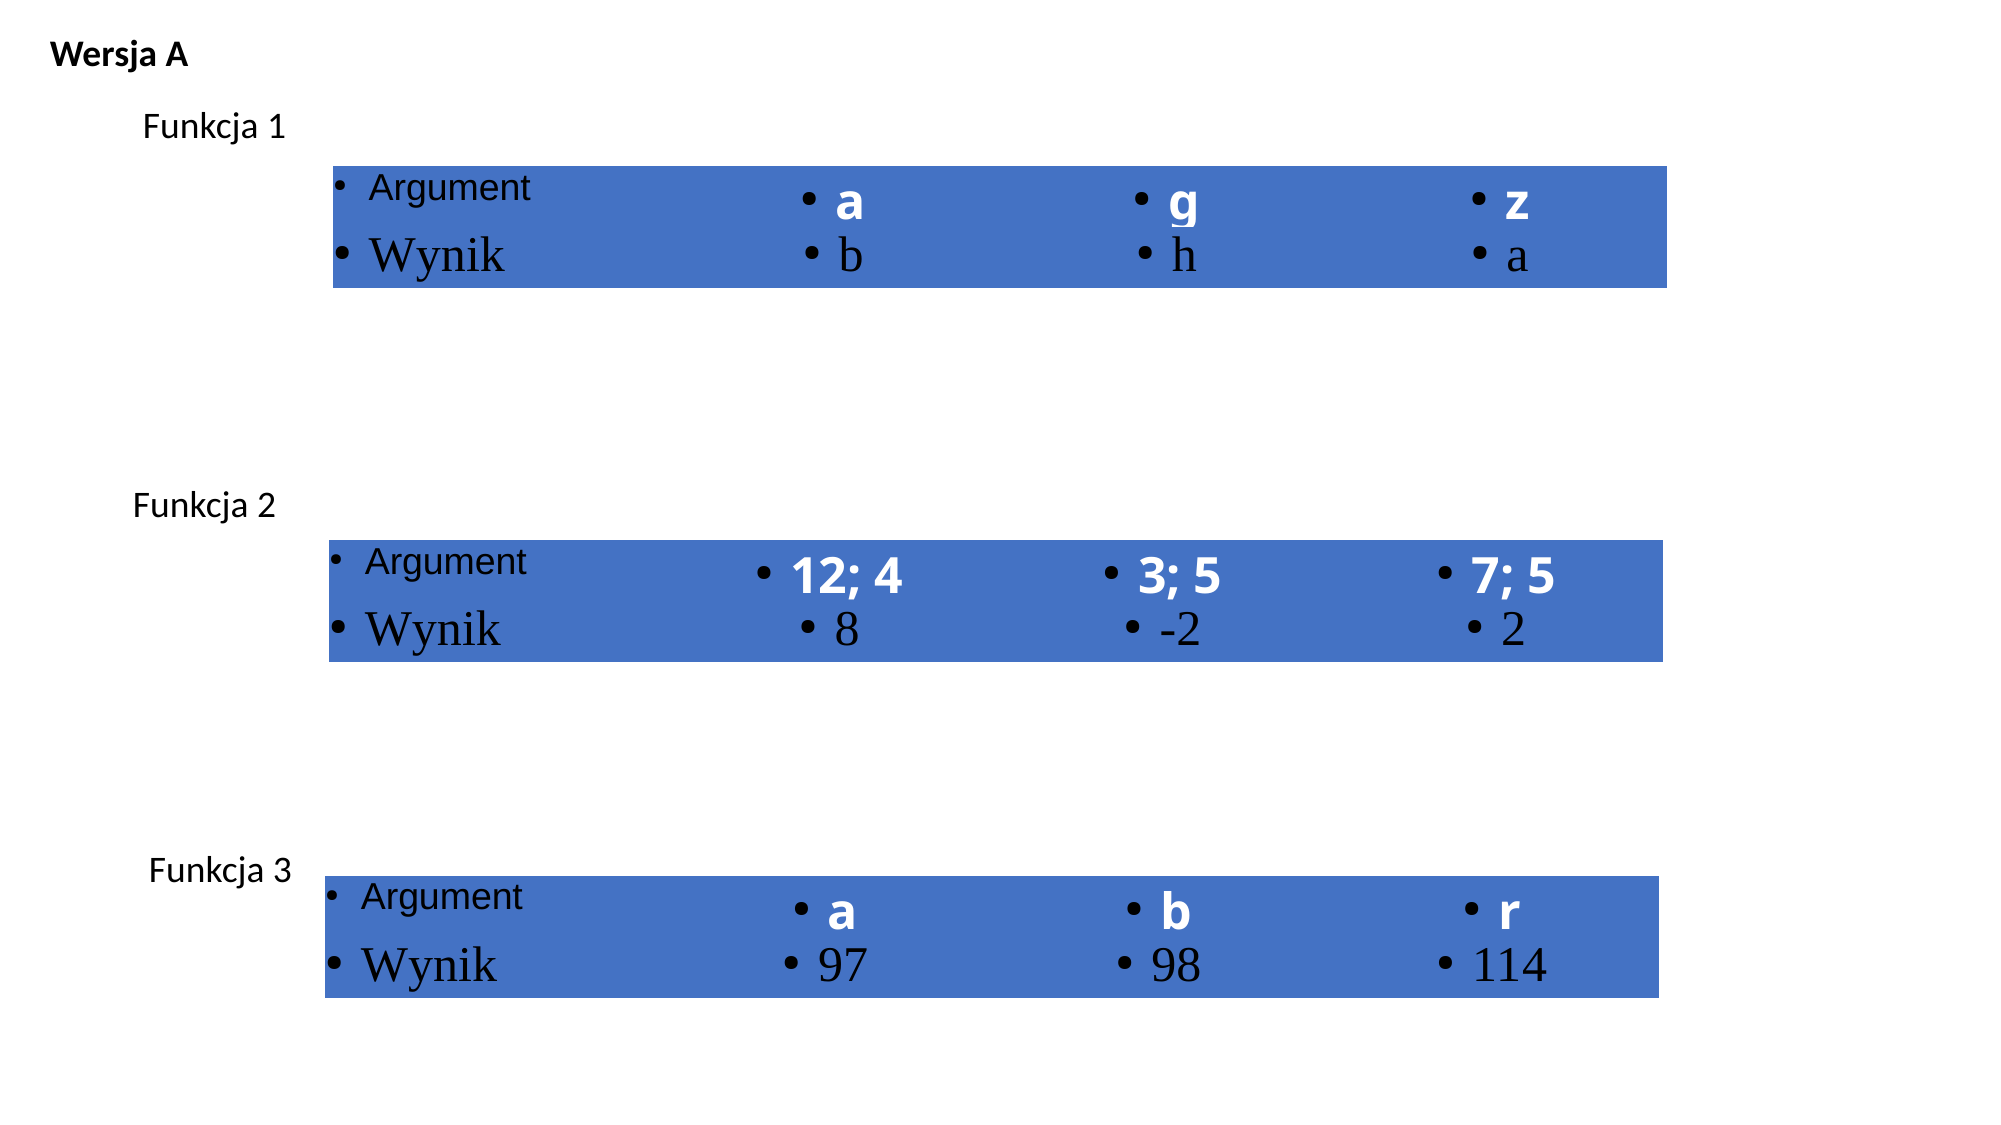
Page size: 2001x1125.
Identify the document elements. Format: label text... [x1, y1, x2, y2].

table_header Argument [333, 166, 667, 227]
table_cell Wynik [329, 601, 663, 662]
table_cell a [1333, 227, 1667, 288]
table_cell -2 [996, 601, 1329, 662]
table_header b [992, 876, 1325, 937]
table_cell b [667, 227, 1000, 288]
table_cell 114 [1325, 937, 1659, 998]
table_header 3; 5 [996, 540, 1329, 601]
table_header 7; 5 [1329, 540, 1663, 601]
table_cell Wynik [333, 227, 667, 288]
text_box Wersja A [34, 21, 206, 83]
table_cell 2 [1329, 601, 1663, 662]
text_box Funkcja 1 [127, 94, 394, 155]
table_header a [667, 166, 1000, 227]
table_cell 97 [659, 937, 992, 998]
table_header r [1325, 876, 1659, 937]
text_box Funkcja 2 [117, 472, 331, 533]
table_cell 8 [663, 601, 996, 662]
table_cell h [1000, 227, 1333, 288]
table_cell Wynik [325, 937, 659, 998]
table_header Argument [329, 540, 663, 601]
table_header a [659, 876, 992, 937]
table_header z [1333, 166, 1667, 227]
table_cell 98 [992, 937, 1325, 998]
table_header 12; 4 [663, 540, 996, 601]
text_box Funkcja 3 [133, 837, 338, 899]
table_header Argument [325, 876, 659, 937]
table_header g [1178, 197, 1189, 214]
table_header g [1000, 166, 1333, 227]
